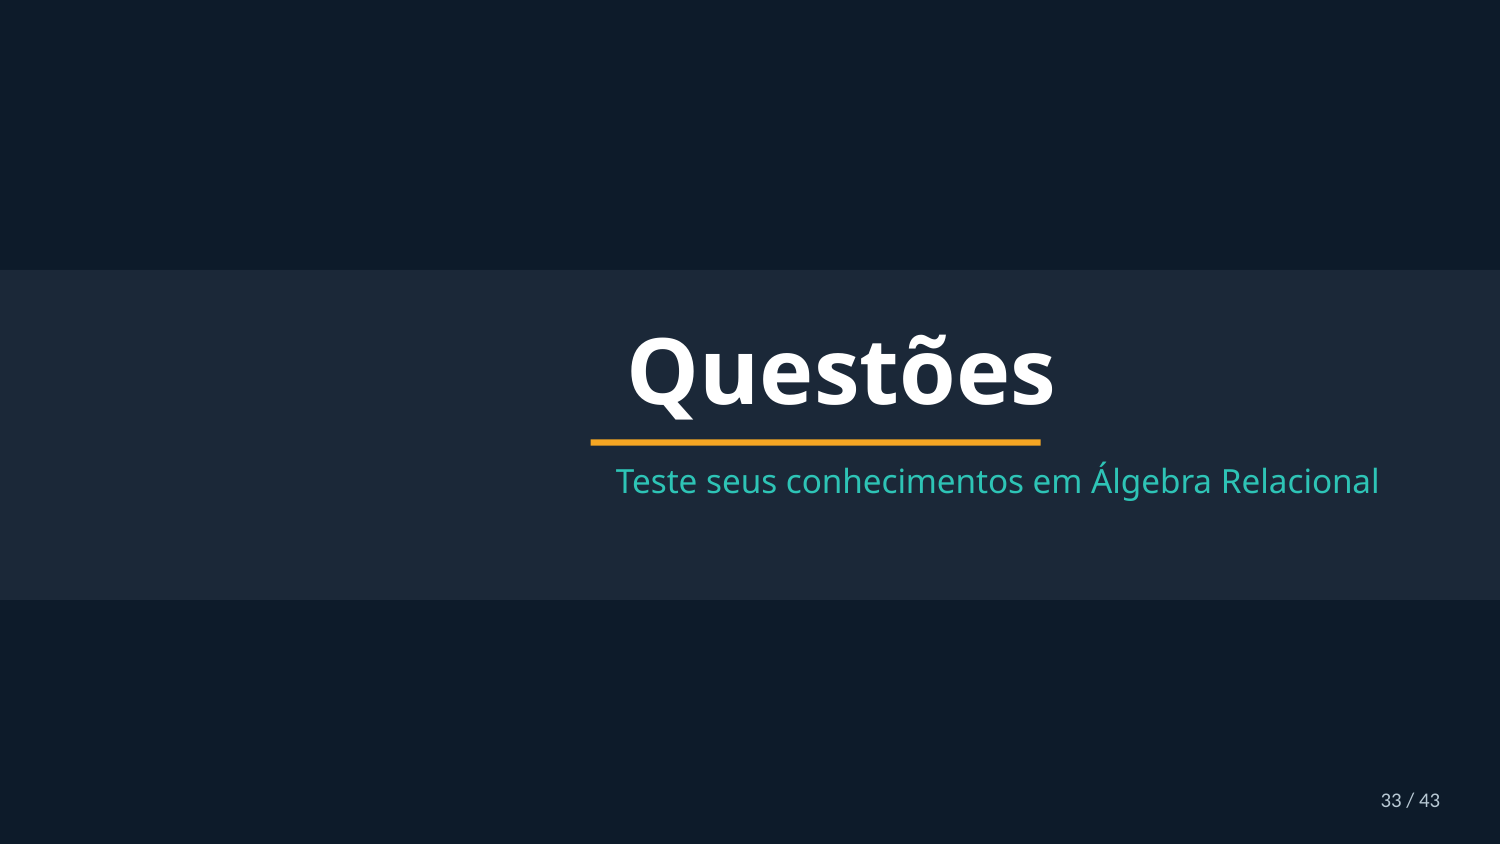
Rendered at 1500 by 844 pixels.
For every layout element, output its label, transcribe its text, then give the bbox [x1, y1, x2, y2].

text_box Questões [590, 292, 1093, 442]
text_box 33 / 43 [1274, 772, 1455, 825]
text_box Teste seus conhecimentos em Álgebra Relacional [579, 442, 1418, 518]
text_box [0, 269, 1500, 600]
